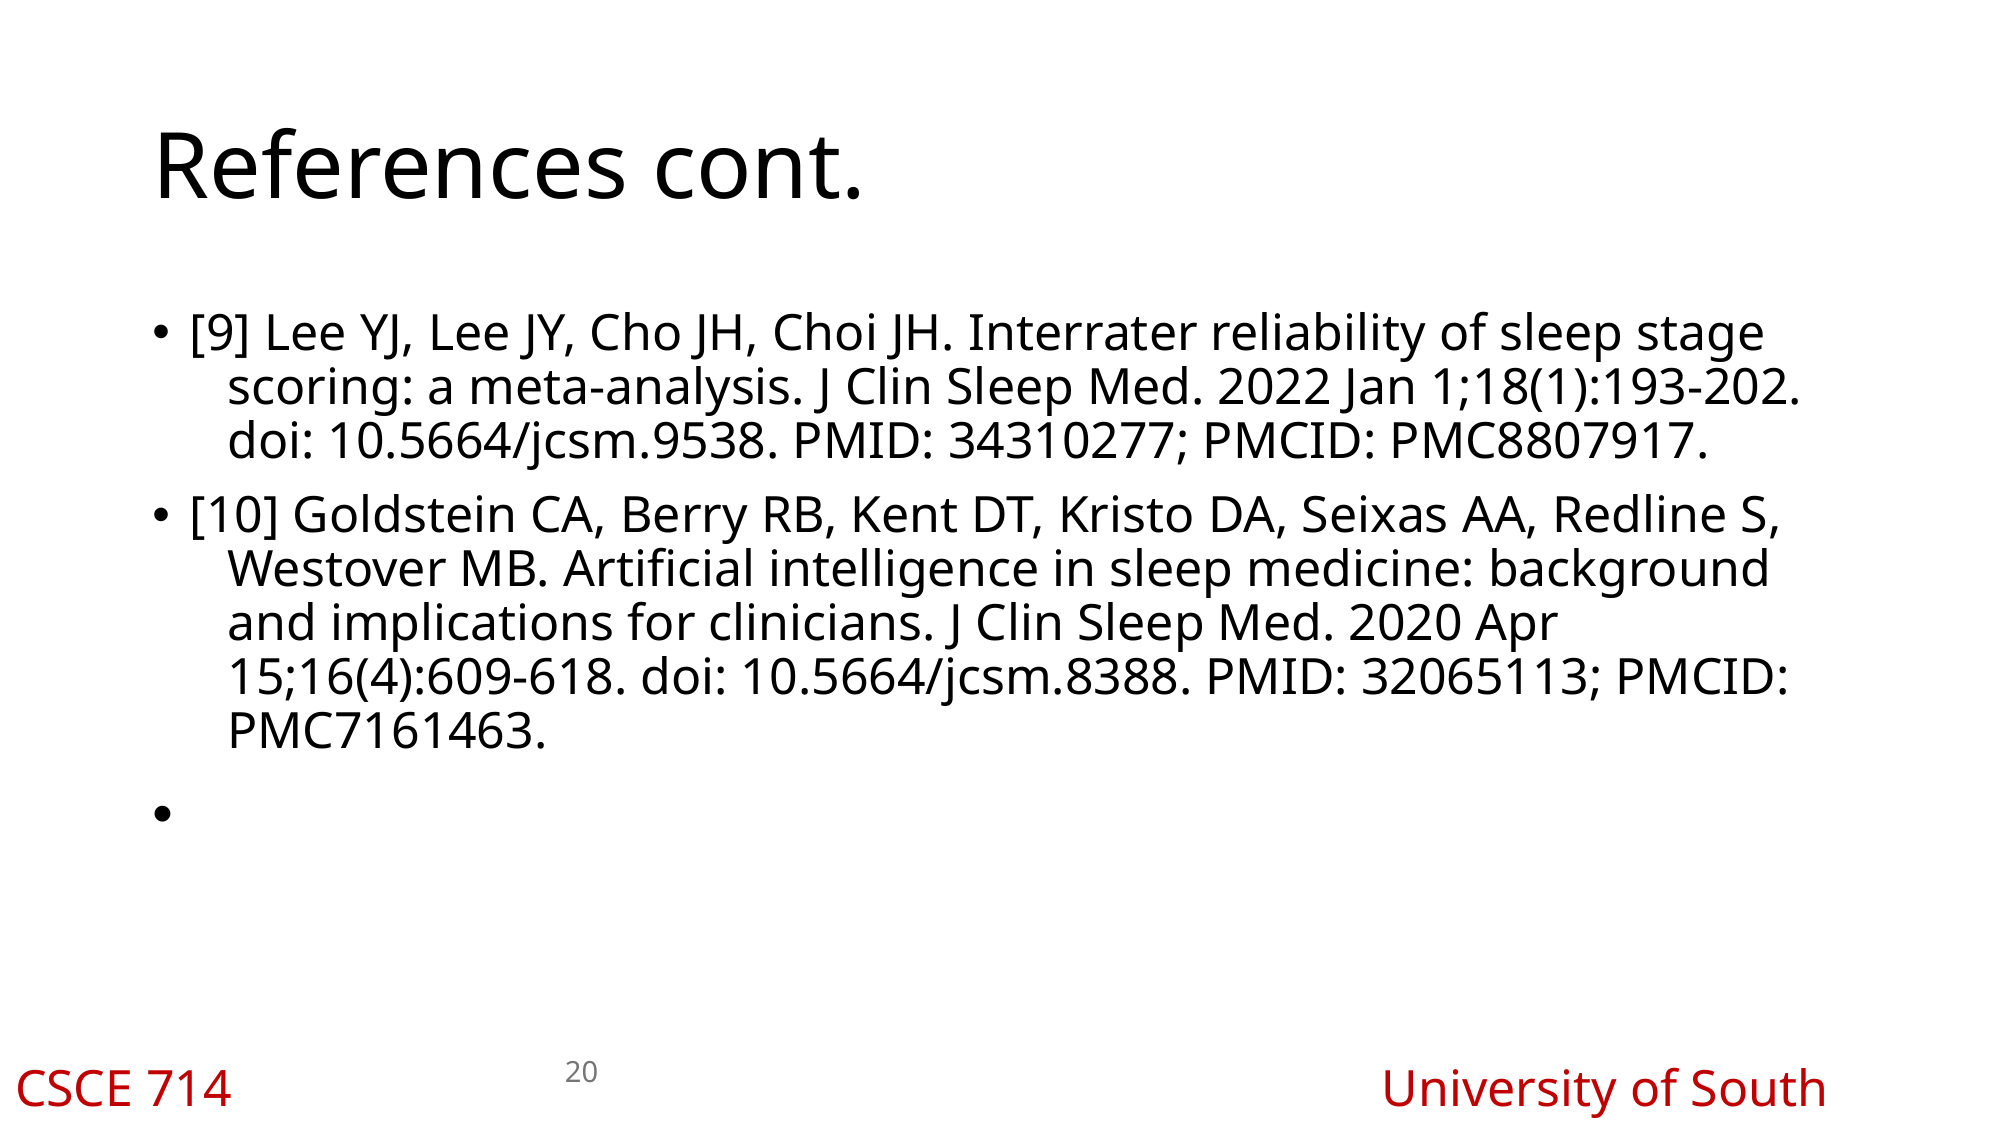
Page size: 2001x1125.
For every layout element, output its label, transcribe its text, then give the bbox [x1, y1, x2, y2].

text_box CSCE 714 [0, 1049, 249, 1125]
text_box University of South Carolina [1366, 1049, 2000, 1125]
list [9] Lee YJ, Lee JY, Cho JH, Choi JH. Interrater reliability of sleep stage scoring: a meta-analysis. J Clin Sleep Med. 2022 Jan 1;18(1):193-202. doi: 10.5664/jcsm.9538. PMID: 34310277; PMCID: PMC8807917. [10] Goldstein CA, Berry RB, Kent DT, Kristo DA, Seixas AA, Redline S, Westover MB. Artificial intelligence in sleep medicine: background and implications for clinicians. J Clin Sleep Med. 2020 Apr 15;16(4):609-618. doi: 10.5664/jcsm.8388. PMID: 32065113; PMCID: PMC7161463. [137, 299, 1863, 1014]
text_box 19 [549, 1042, 1000, 1103]
title References cont. [137, 59, 1863, 278]
